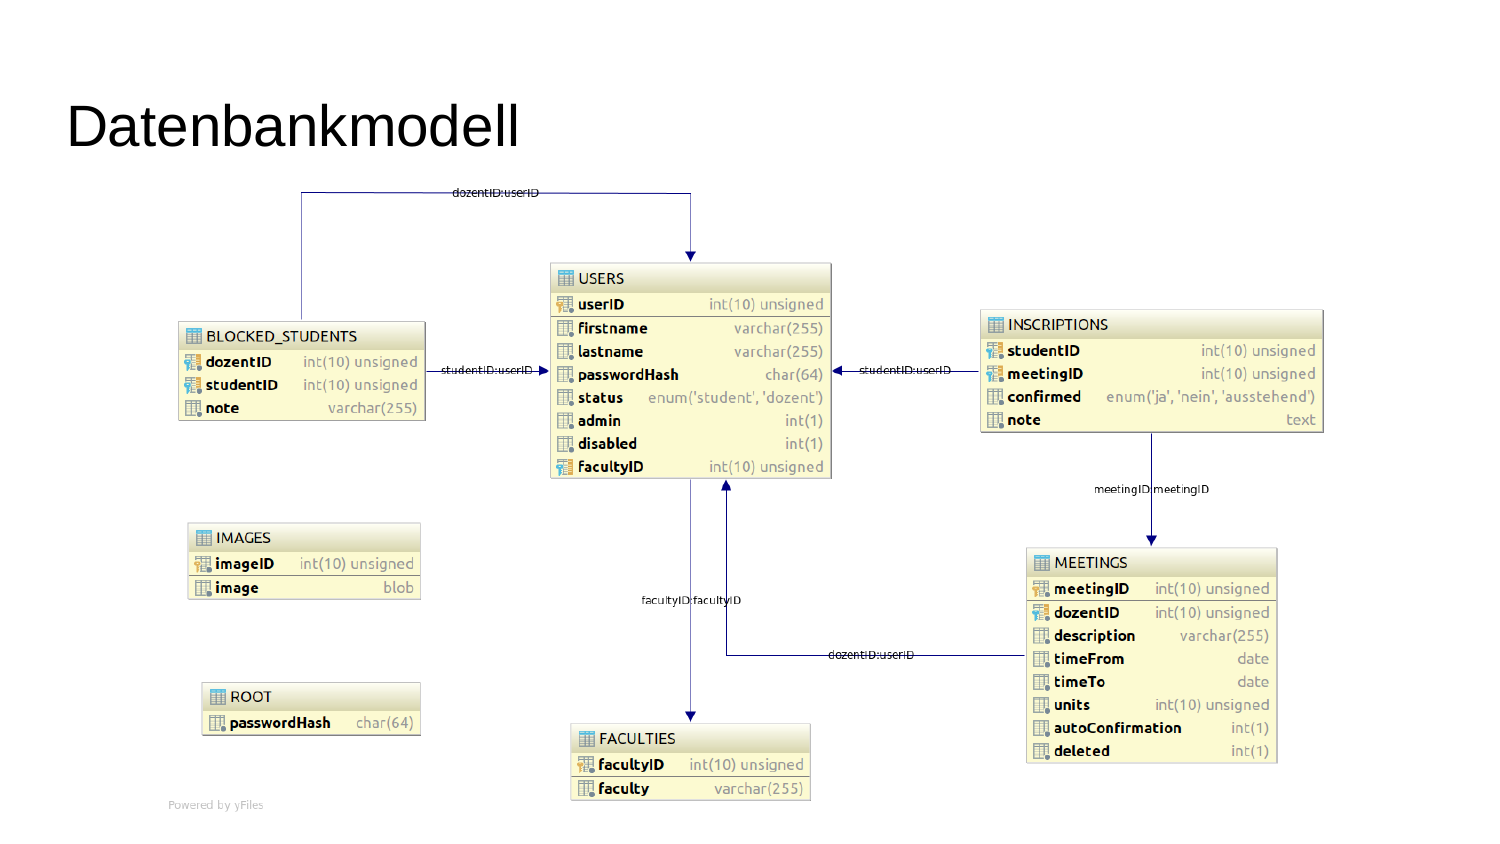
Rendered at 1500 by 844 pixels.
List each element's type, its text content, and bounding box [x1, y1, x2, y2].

title Datenbankmodell [51, 72, 1449, 167]
picture [159, 166, 1341, 819]
